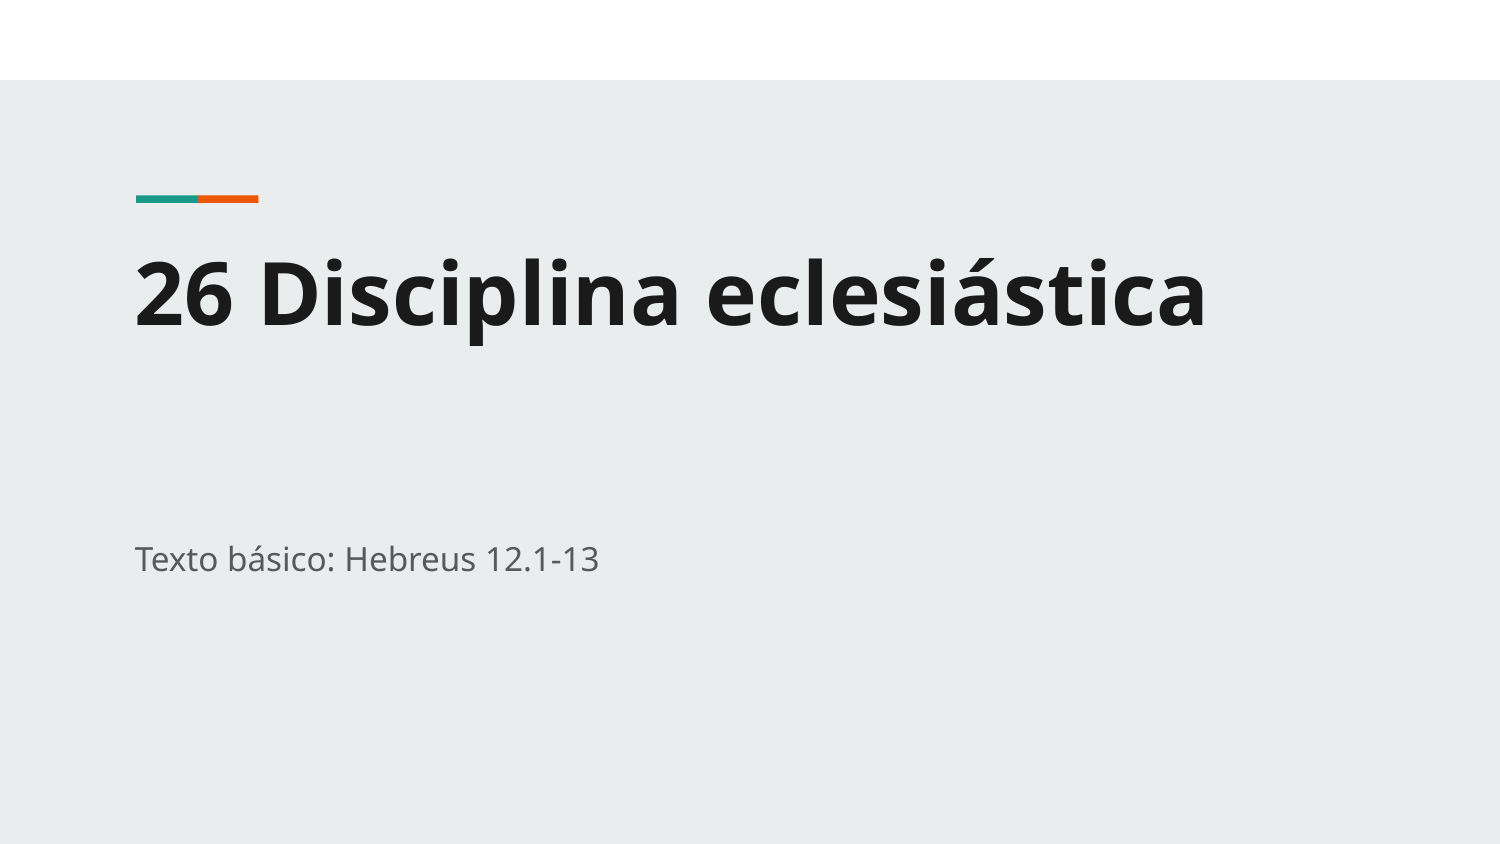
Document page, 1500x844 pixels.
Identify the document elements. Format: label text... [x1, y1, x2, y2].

subtitle Texto básico: Hebreus 12.1-13 [119, 520, 1381, 610]
title 26 Disciplina eclesiástica [119, 216, 1381, 490]
